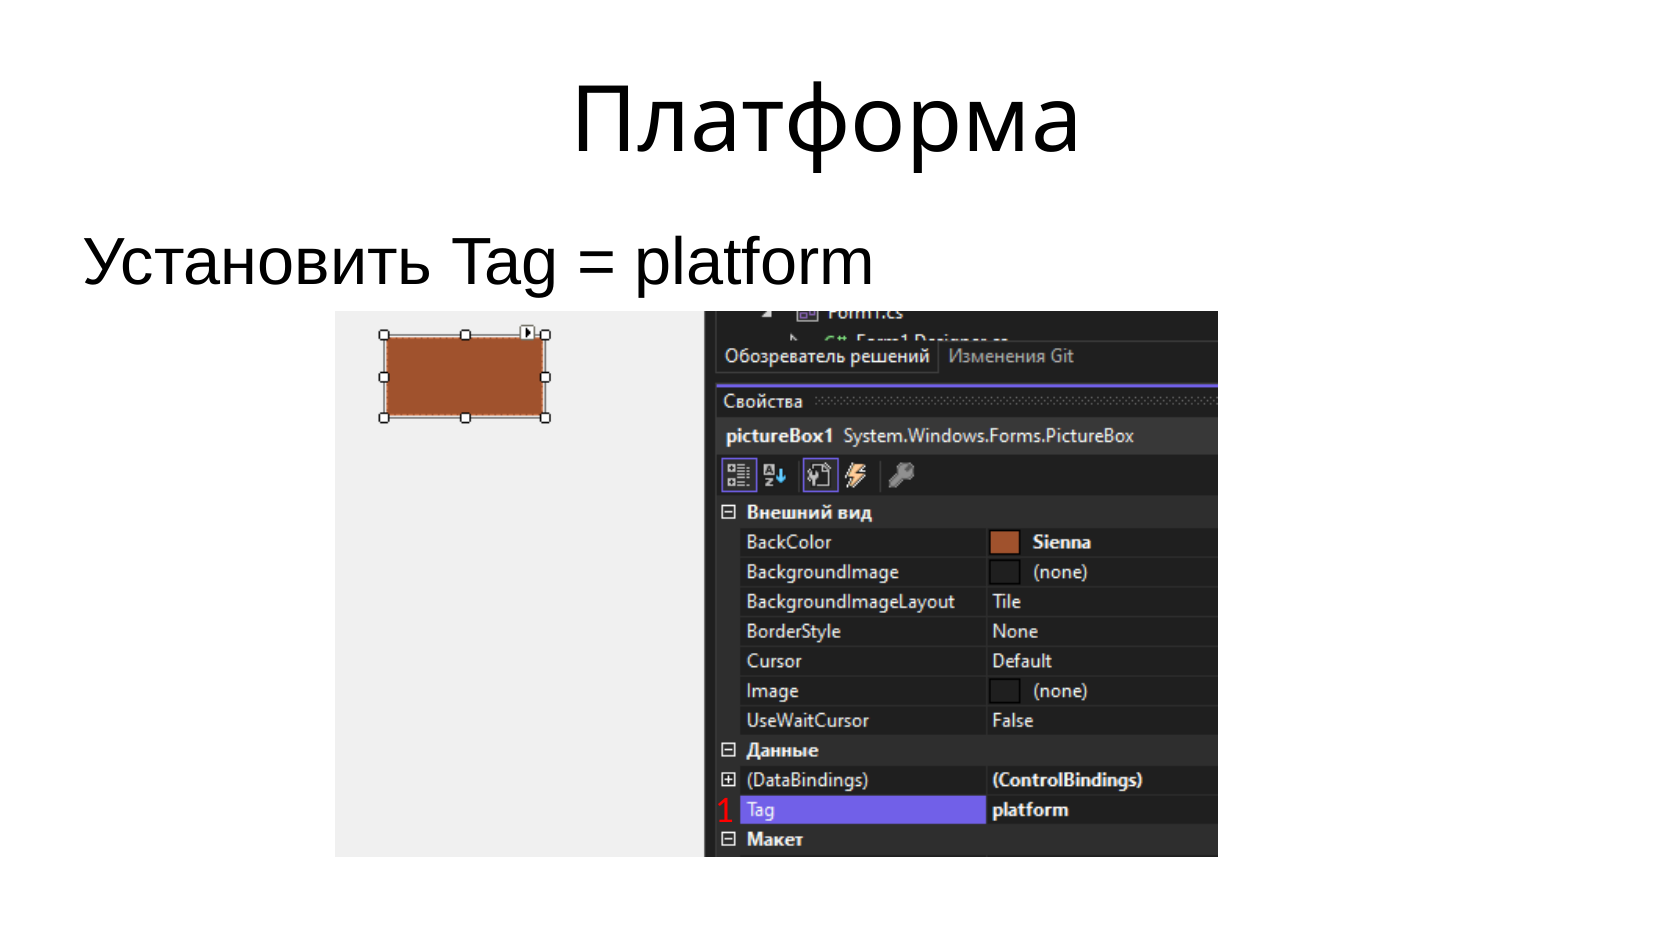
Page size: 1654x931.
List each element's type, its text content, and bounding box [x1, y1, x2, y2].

text_box 1 [700, 777, 750, 839]
list Установить Tag = platform [82, 217, 1571, 758]
title Платформа [82, 37, 1571, 193]
picture [335, 311, 1218, 857]
